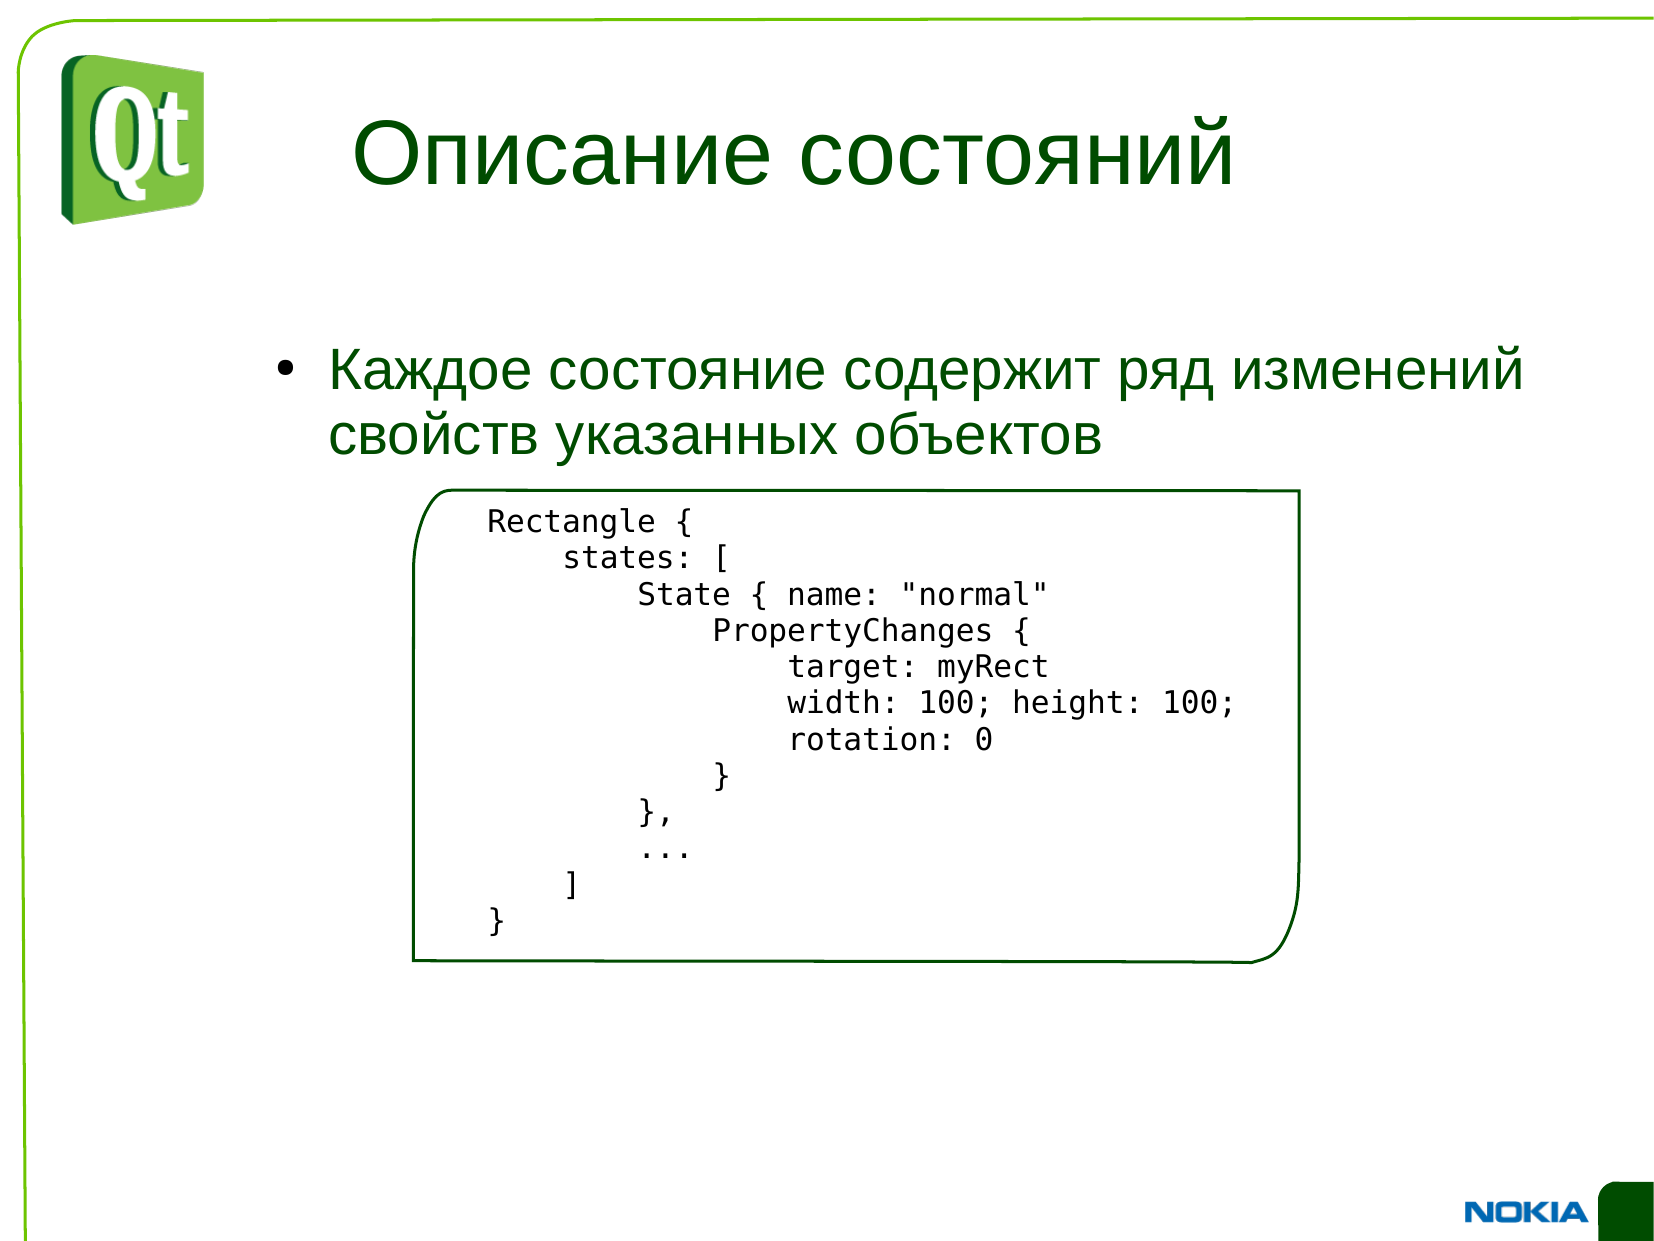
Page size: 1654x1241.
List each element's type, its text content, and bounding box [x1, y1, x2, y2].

list Каждое состояние содержит ряд изменений свойств указанных объектов [257, 336, 1577, 1141]
title Описание состояний [257, 56, 1333, 250]
text_box Rectangle { states: [ State { name: "normal" PropertyChanges { target: myRect width: 100; height: 100; rotation: 0 } }, ... ] } [472, 496, 1447, 1087]
picture [1465, 1201, 1589, 1223]
text_box Rectangle { states: [ State { name: "normal" PropertyChanges { target: myRect width: 100; height: 100; rotation: 0 } }, ... ] } [472, 496, 1297, 961]
picture [61, 55, 204, 225]
